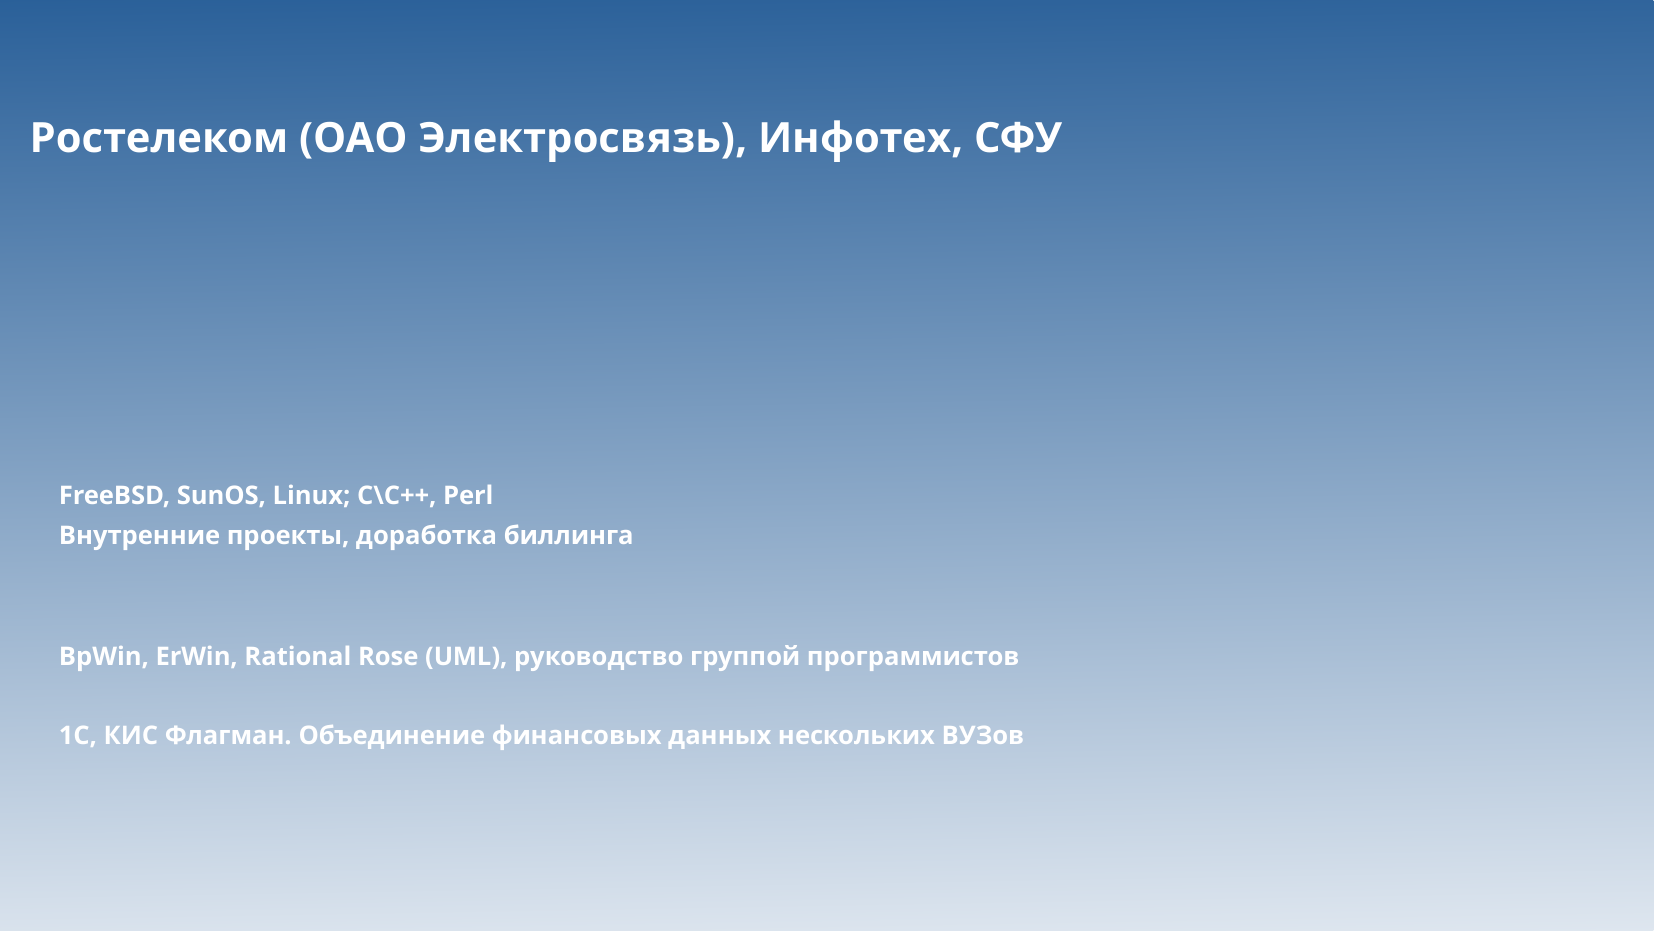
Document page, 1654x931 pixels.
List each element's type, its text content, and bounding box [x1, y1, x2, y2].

title Ростелеком (ОАО Электросвязь), Инфотех, СФУ [29, 35, 1447, 237]
subtitle FreeBSD, SunOS, Linux; C\C++, Perl Внутренние проекты, доработка биллинга BpWin, ErWin, Rational Rose (UML), руководство группой программистов 1С, КИС Флагман. Объединение финансовых данных нескольких ВУЗов [59, 472, 1034, 827]
